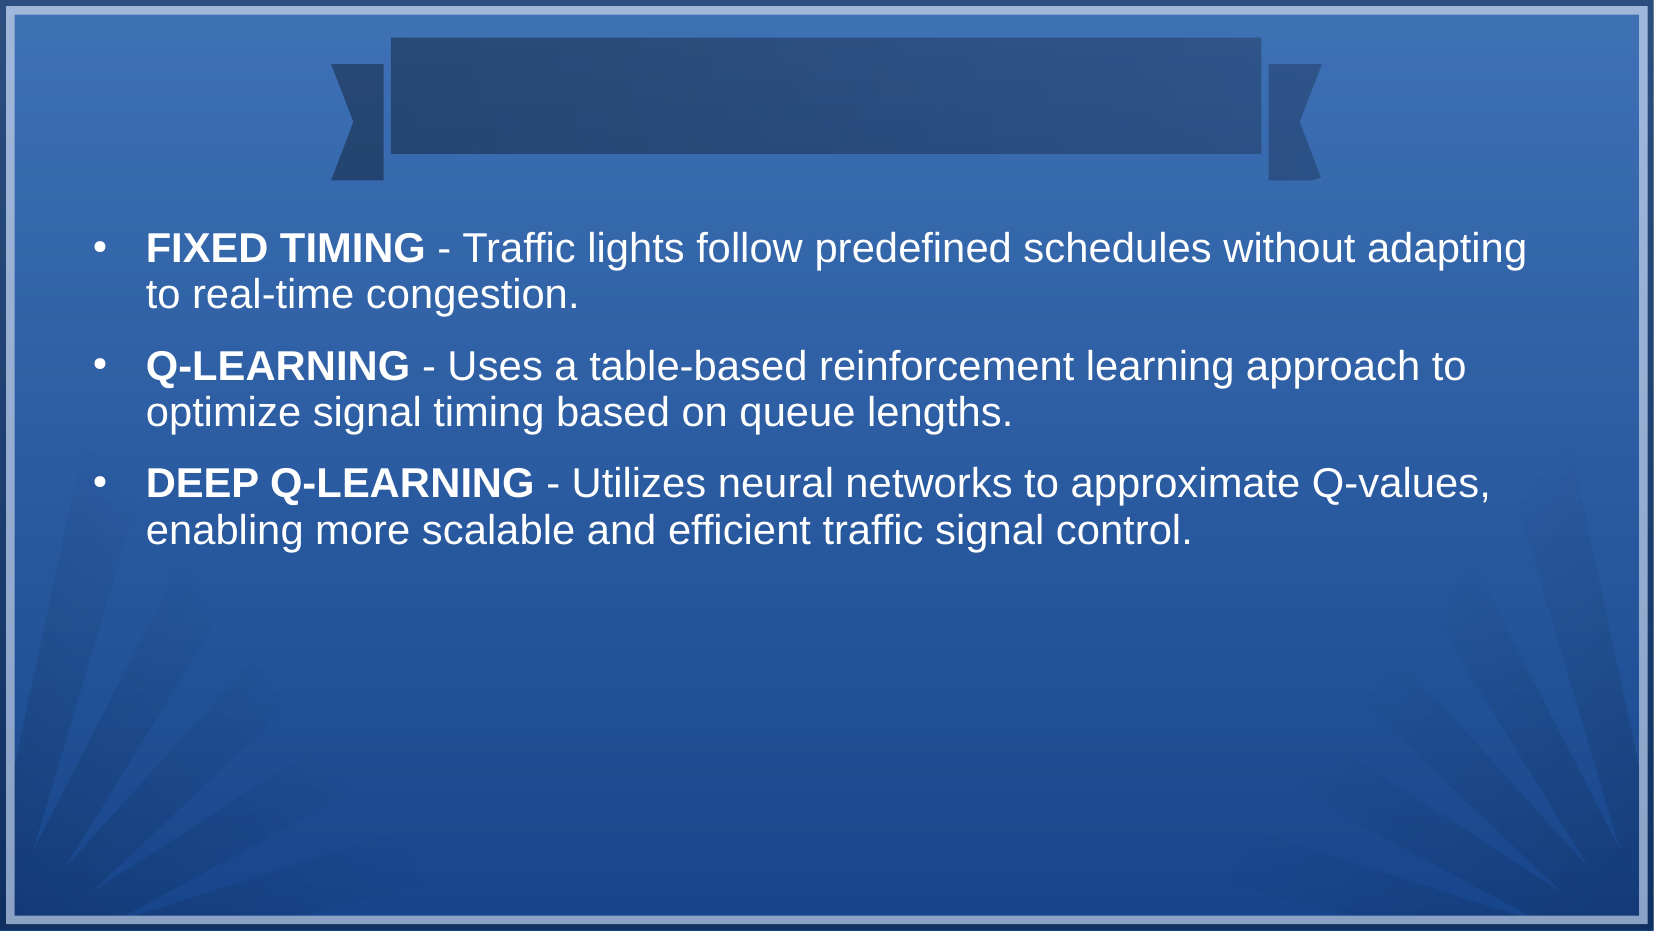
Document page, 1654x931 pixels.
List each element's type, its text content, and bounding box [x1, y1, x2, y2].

list FIXED TIMING - Traffic lights follow predefined schedules without adapting to real-time congestion. Q-LEARNING - Uses a table-based reinforcement learning approach to optimize signal timing based on queue lengths. DEEP Q-LEARNING - Utilizes neural networks to approximate Q-values, enabling more scalable and efficient traffic signal control. [75, 224, 1568, 848]
